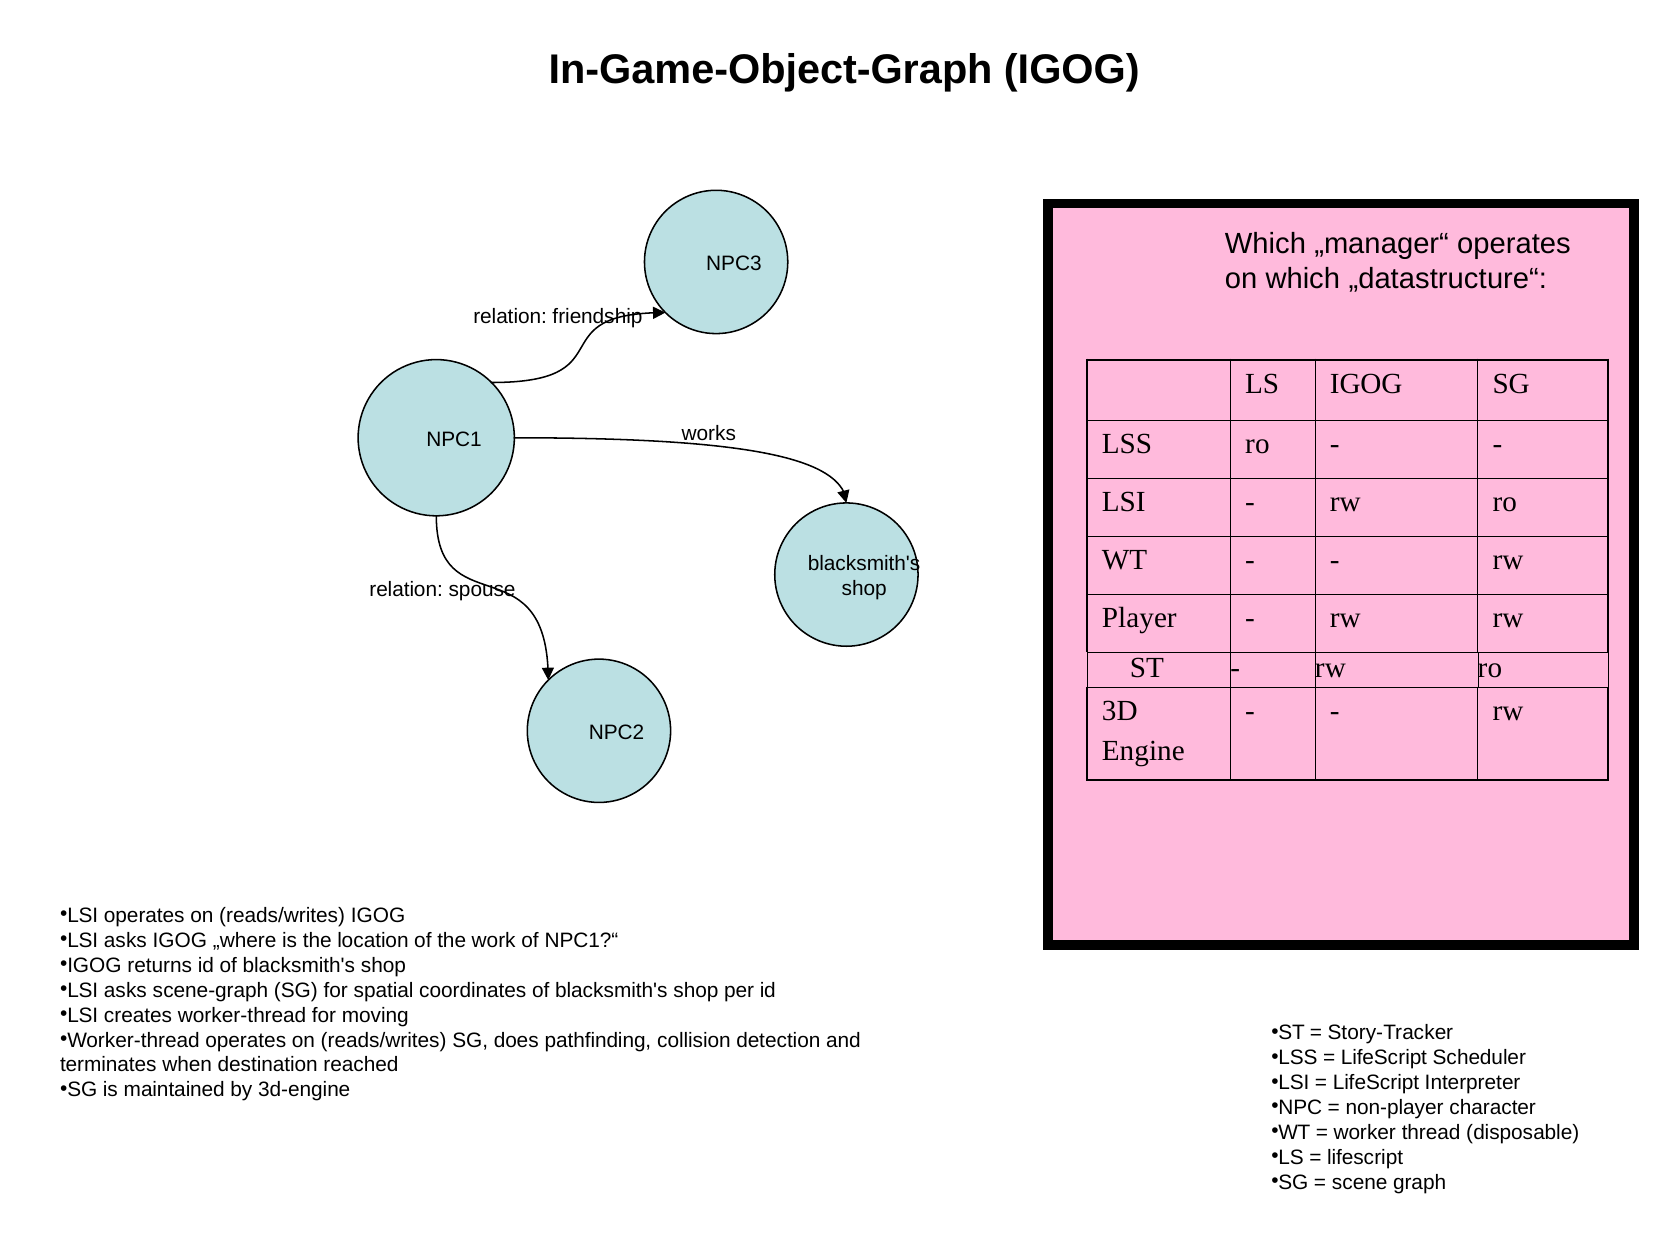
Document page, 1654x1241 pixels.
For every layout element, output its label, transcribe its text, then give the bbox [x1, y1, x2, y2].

table_cell ro [1479, 653, 1608, 687]
table_cell rw [1316, 595, 1477, 652]
text_box relation: friendship [592, 314, 658, 335]
table_cell - [1316, 537, 1477, 594]
table_cell - [1231, 653, 1315, 687]
text_box works [631, 411, 752, 453]
table_cell rw [1316, 653, 1478, 687]
table_cell LSS [1088, 421, 1230, 478]
table_cell rw [1478, 688, 1607, 779]
text_box Which „manager“ operates on which „datastructure“: [1174, 216, 1587, 302]
text_box ST = Story-Tracker LSS = LifeScript Scheduler LSI = LifeScript Interpreter NPC = non-player character WT = worker thread (disposable) LS = lifescript SG = scene graph [1256, 1010, 1595, 1202]
table_cell ST [1088, 653, 1230, 687]
table_cell - [1231, 537, 1315, 594]
table_header [1088, 361, 1230, 420]
text_box LSI operates on (reads/writes) IGOG LSI asks IGOG „where is the location of the work of NPC1?“ IGOG returns id of blacksmith's shop LSI asks scene-graph (SG) for spatial coordinates of blacksmith's shop per id LSI creates worker-thread for moving Worker-thread operates on (reads/writes) SG, does pathfinding, collision detection and terminates when destination reached SG is maintained by 3d-engine [45, 893, 879, 1109]
table_cell - [1231, 479, 1315, 536]
text_box [1047, 203, 1634, 945]
table_header IGOG [1316, 361, 1477, 420]
table_cell - [1316, 688, 1477, 779]
table_header SG [1478, 361, 1607, 420]
table_header LS [1231, 361, 1315, 420]
table_cell - [1478, 421, 1607, 478]
table_cell LSI [1088, 479, 1230, 536]
table_cell rw [1478, 537, 1607, 594]
text_box relation: spouse [319, 568, 531, 609]
text_box NPC3 [644, 190, 788, 334]
table_cell rw [1478, 595, 1607, 652]
text_box NPC1 [358, 359, 515, 516]
table_cell Player [1088, 595, 1230, 652]
table_cell ro [1231, 421, 1315, 478]
table_cell WT [1088, 537, 1230, 594]
table_cell - [1316, 421, 1477, 478]
text_box relation: friendship [423, 294, 658, 335]
table_cell rw [1316, 479, 1477, 536]
table_cell 3D Engine [1088, 688, 1230, 779]
table_cell ro [1478, 479, 1607, 536]
text_box blacksmith's shop [774, 502, 919, 647]
table_cell - [1231, 688, 1315, 779]
text_box NPC2 [527, 659, 671, 803]
table_cell - [1231, 595, 1315, 652]
text_box In-Game-Object-Graph (IGOG) [32, 34, 1622, 100]
